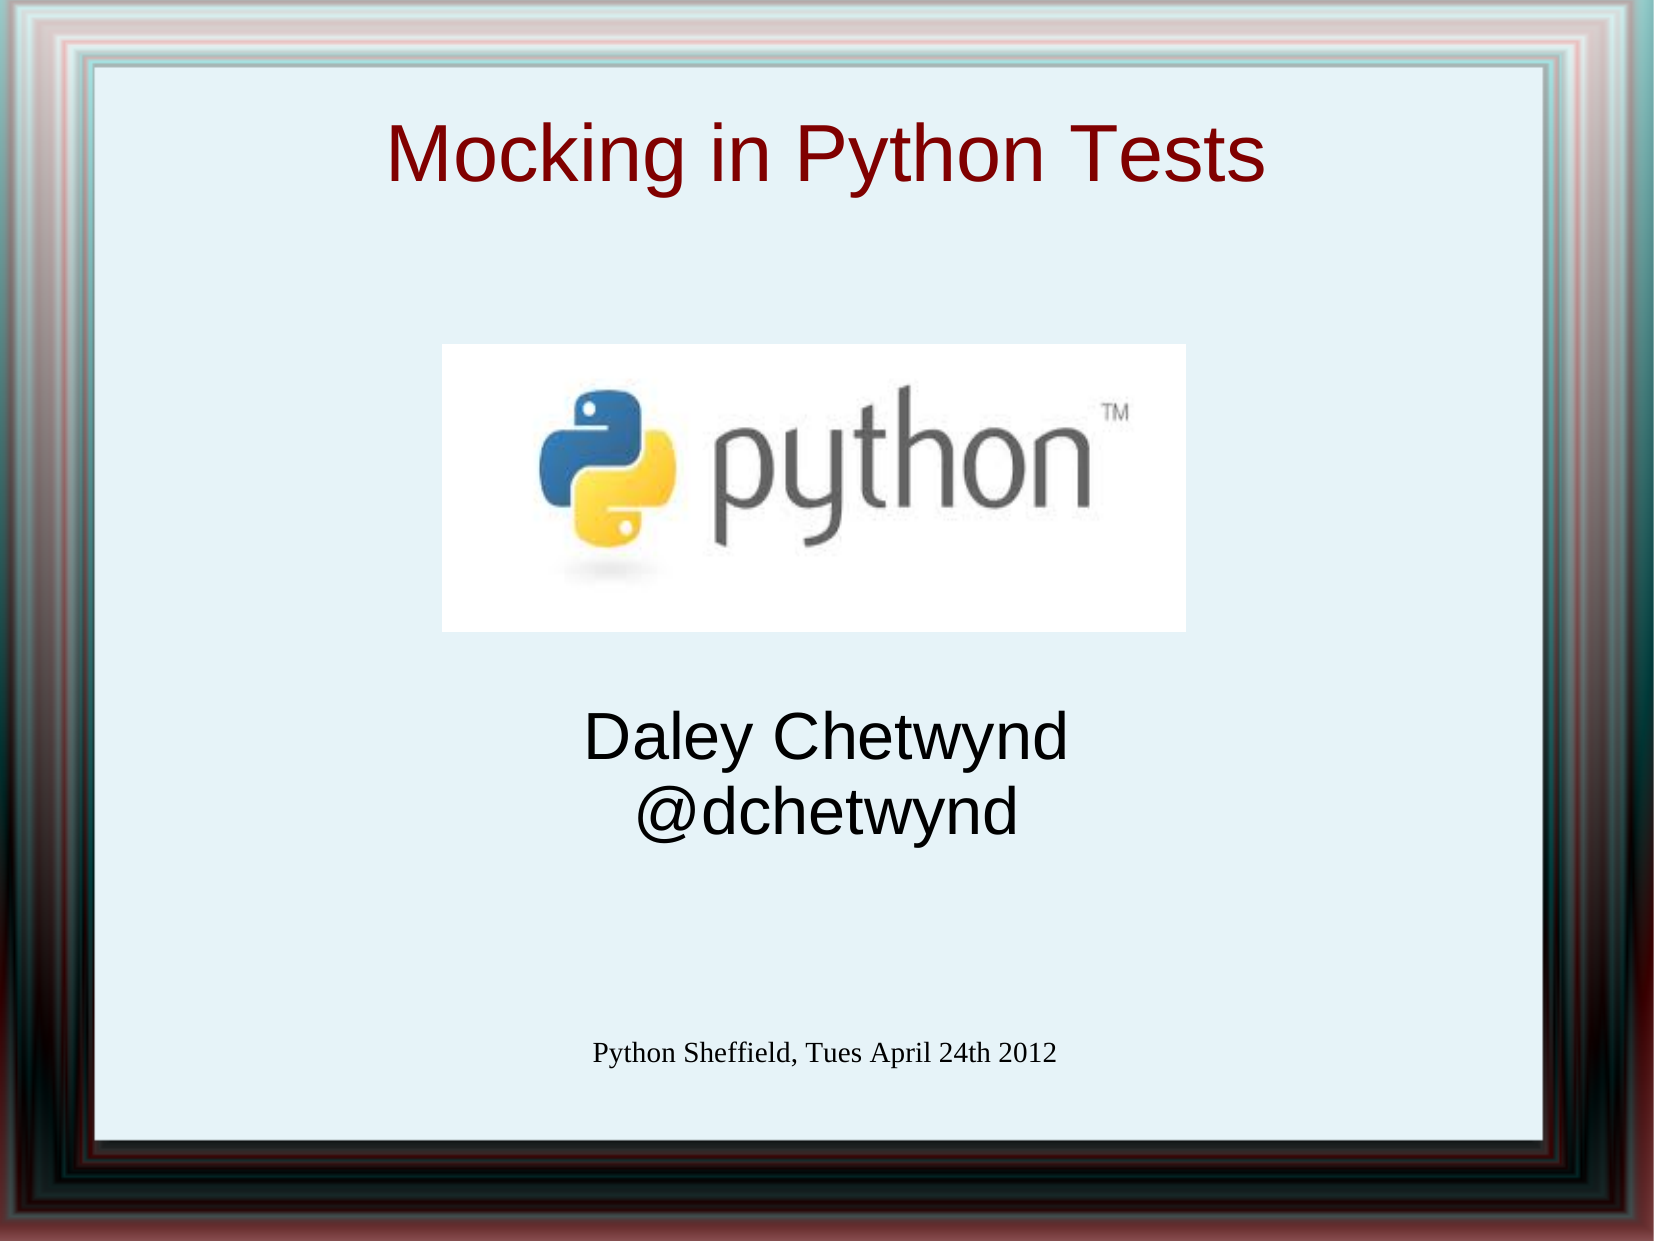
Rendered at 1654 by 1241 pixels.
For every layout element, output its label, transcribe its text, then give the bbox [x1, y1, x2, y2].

picture [0, 0, 1654, 1241]
title Mocking in Python Tests [82, 49, 1571, 257]
subtitle Daley Chetwynd @dchetwynd [82, 290, 1571, 1109]
